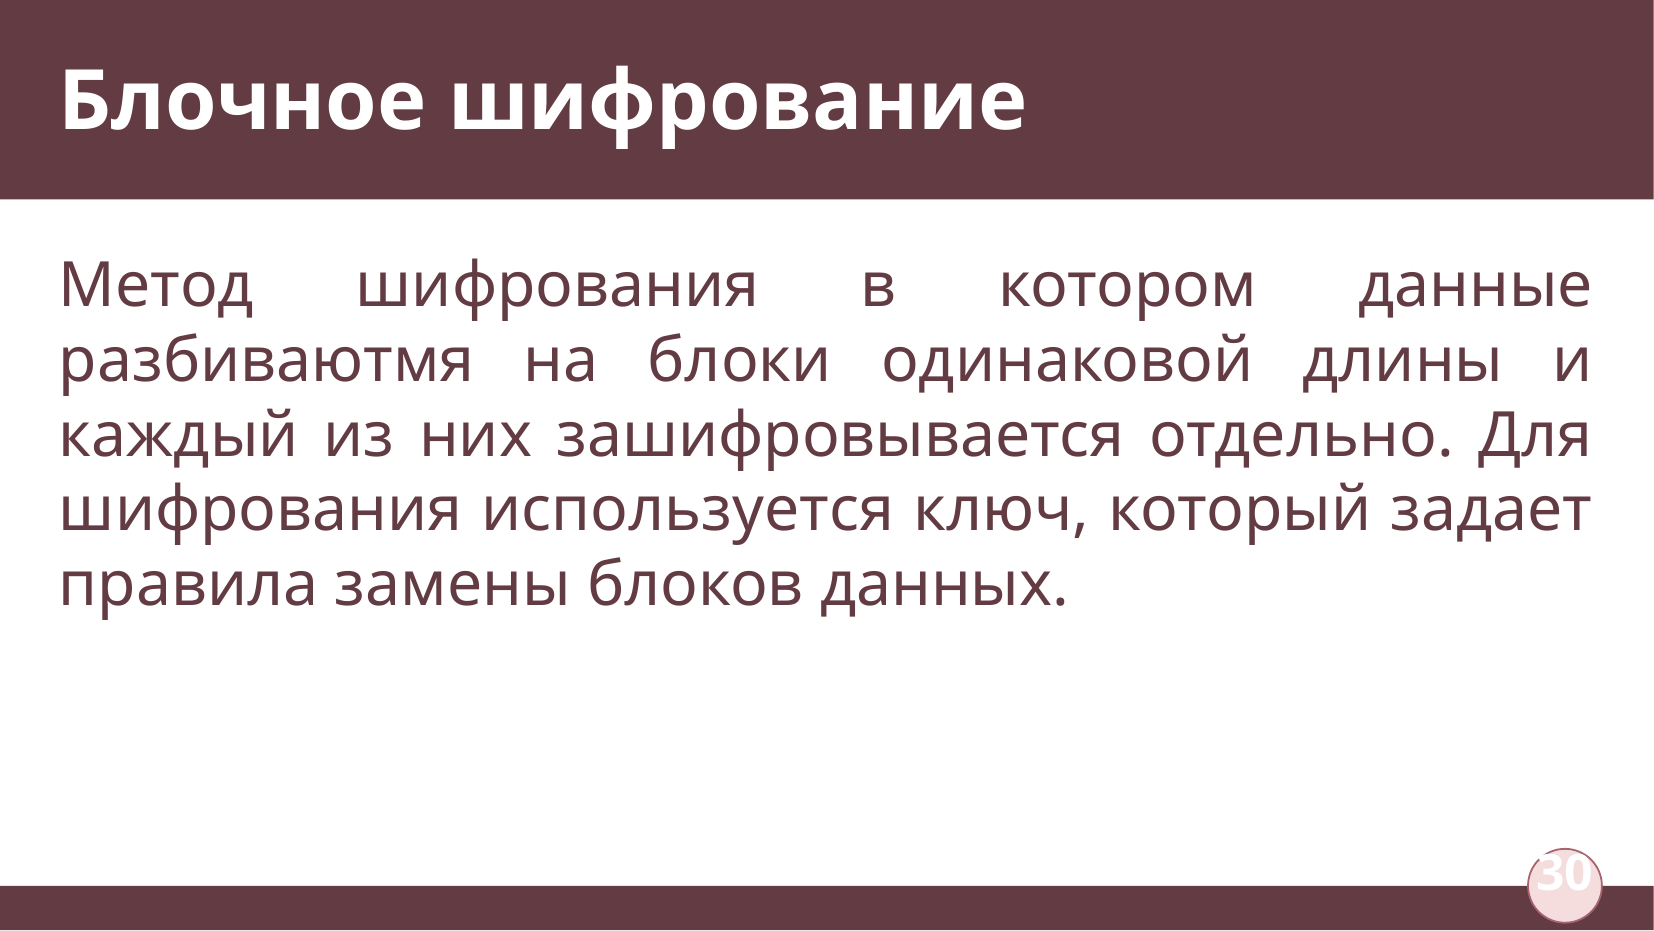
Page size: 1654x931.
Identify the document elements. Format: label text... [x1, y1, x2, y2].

title Блочное шифрование [59, 37, 1595, 155]
list Метод шифрования в котором данные разбиваютмя на блоки одинаковой длины и каждый из них зашифровывается отдельно. Для шифрования используется ключ, который задает правила замены блоков данных. [59, 243, 1595, 769]
